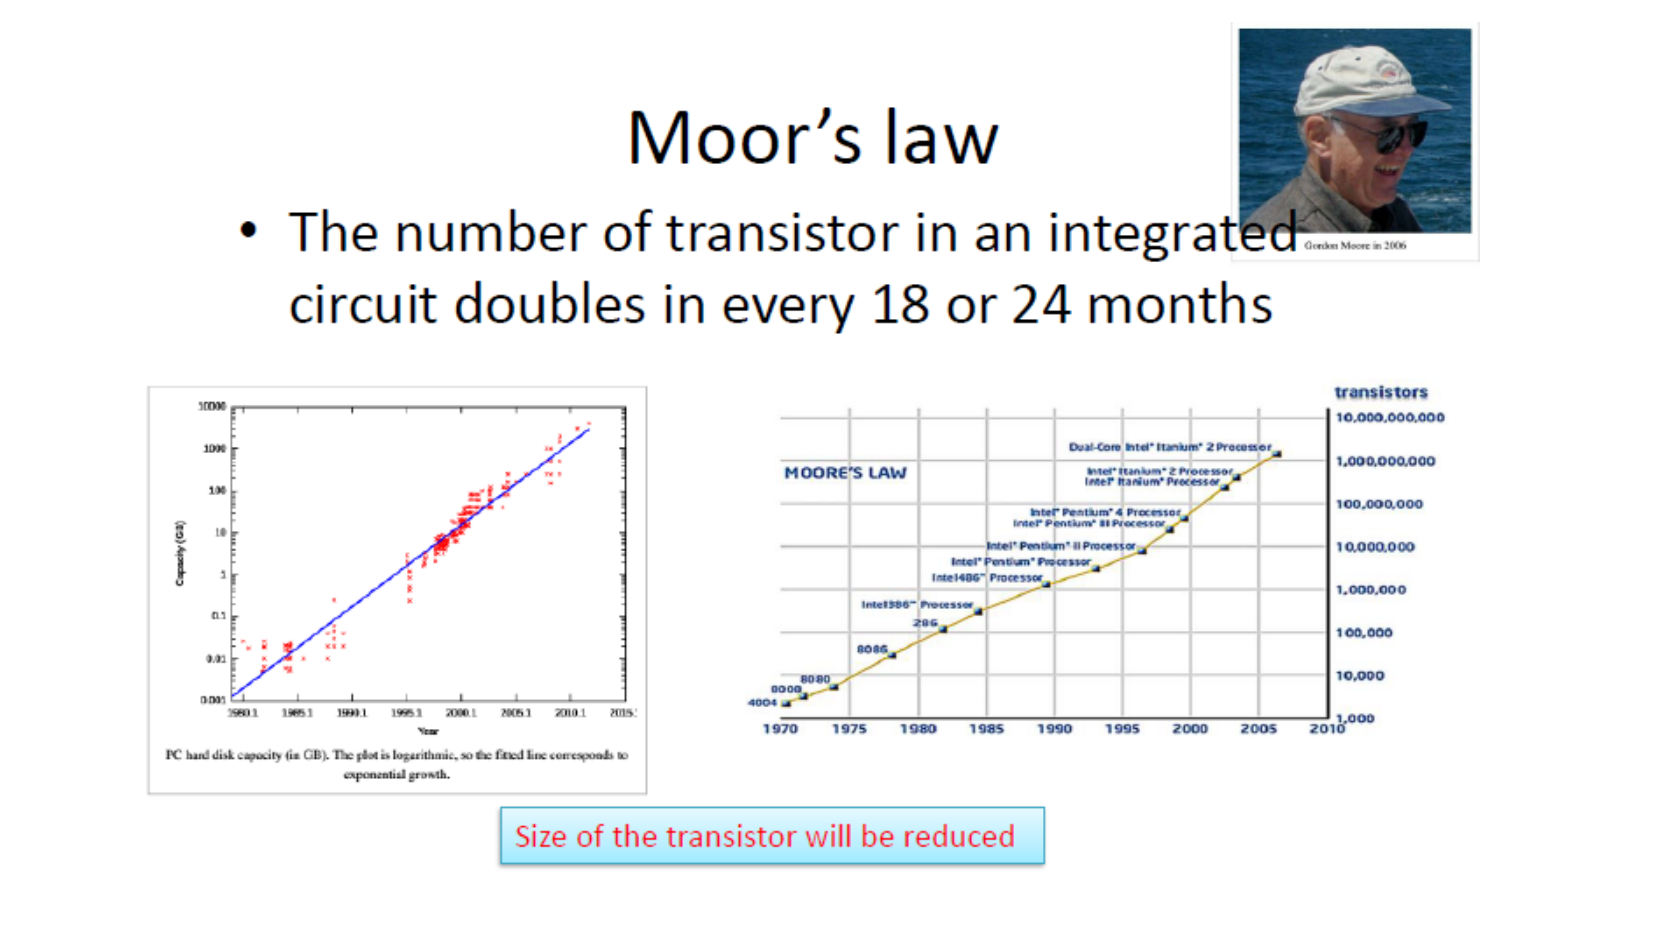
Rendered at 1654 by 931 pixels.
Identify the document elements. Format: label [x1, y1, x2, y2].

picture [145, 22, 1480, 898]
